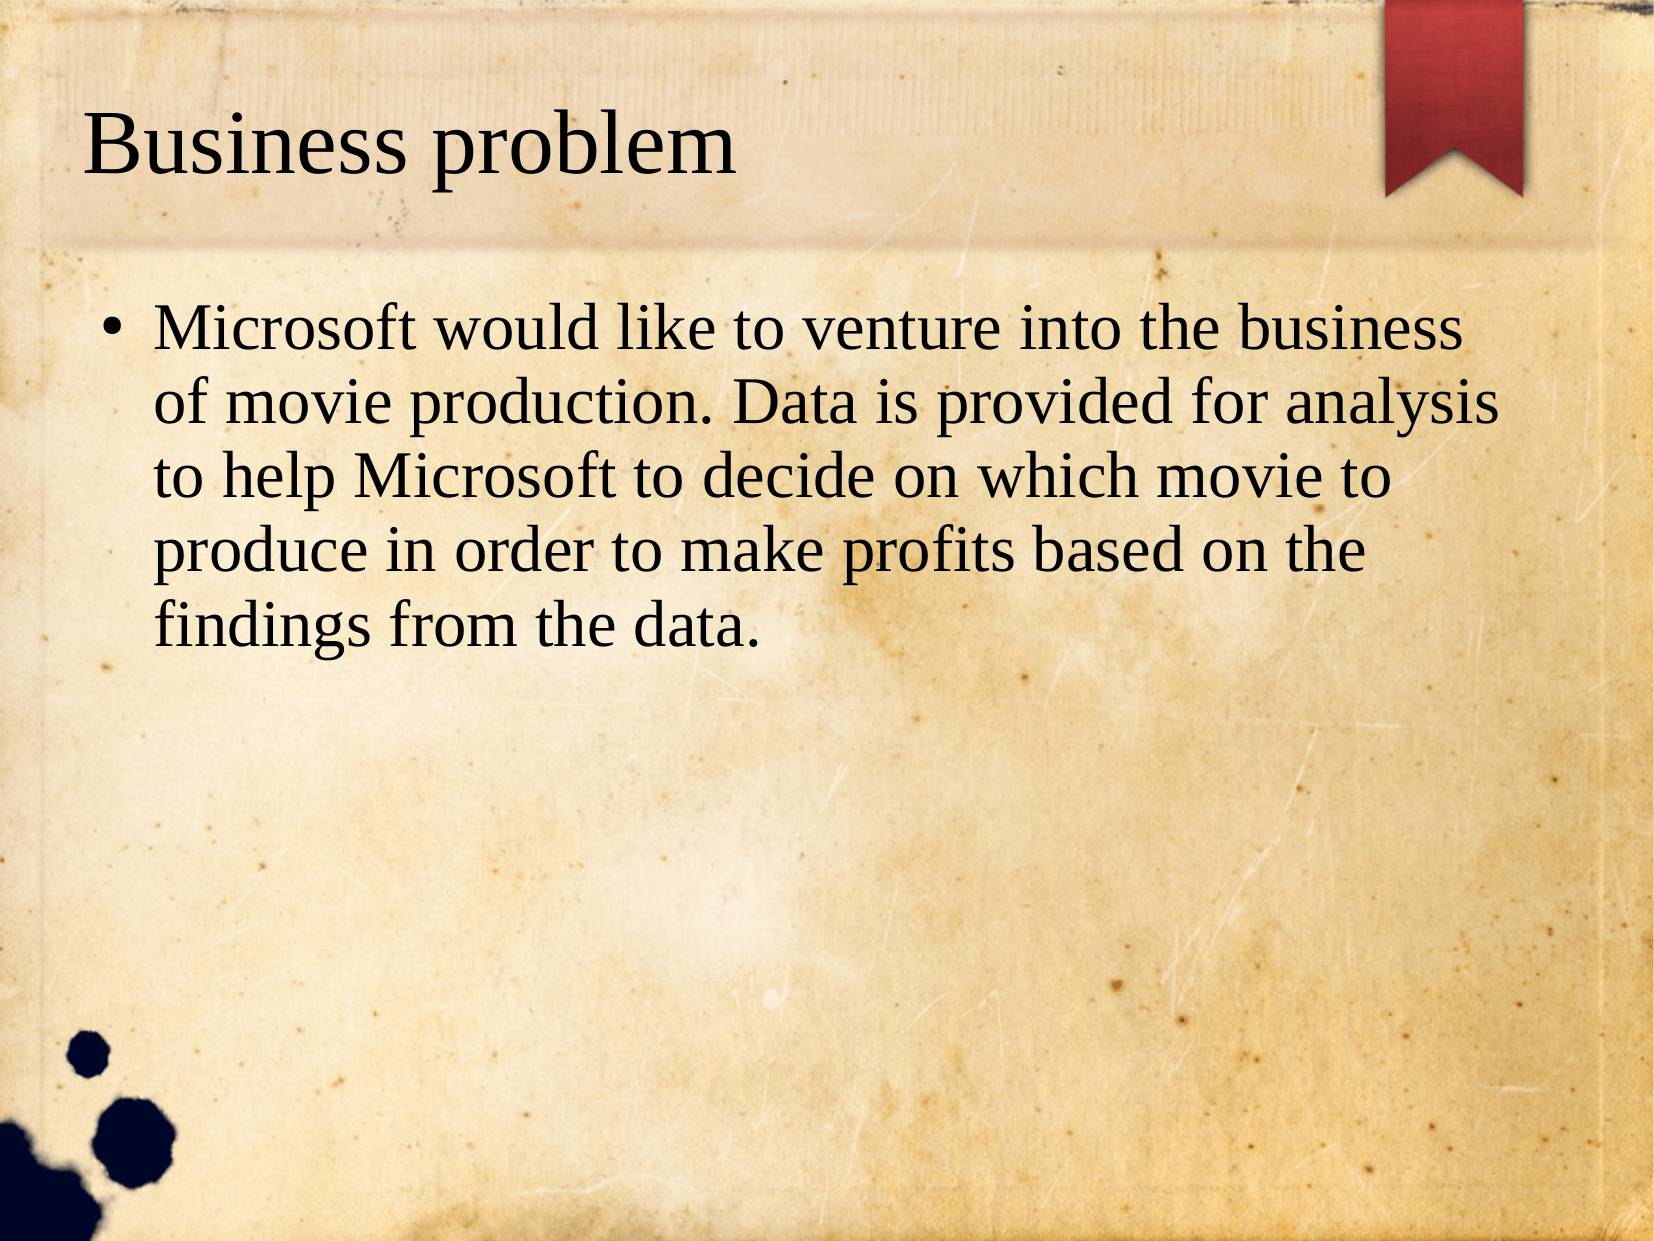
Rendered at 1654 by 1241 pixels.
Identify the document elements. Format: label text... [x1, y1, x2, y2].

list Microsoft would like to venture into the business of movie production. Data is provided for analysis to help Microsoft to decide on which movie to produce in order to make profits based on the findings from the data. [82, 290, 1538, 1010]
picture [0, 0, 1654, 1241]
title Business problem [82, 49, 1347, 237]
